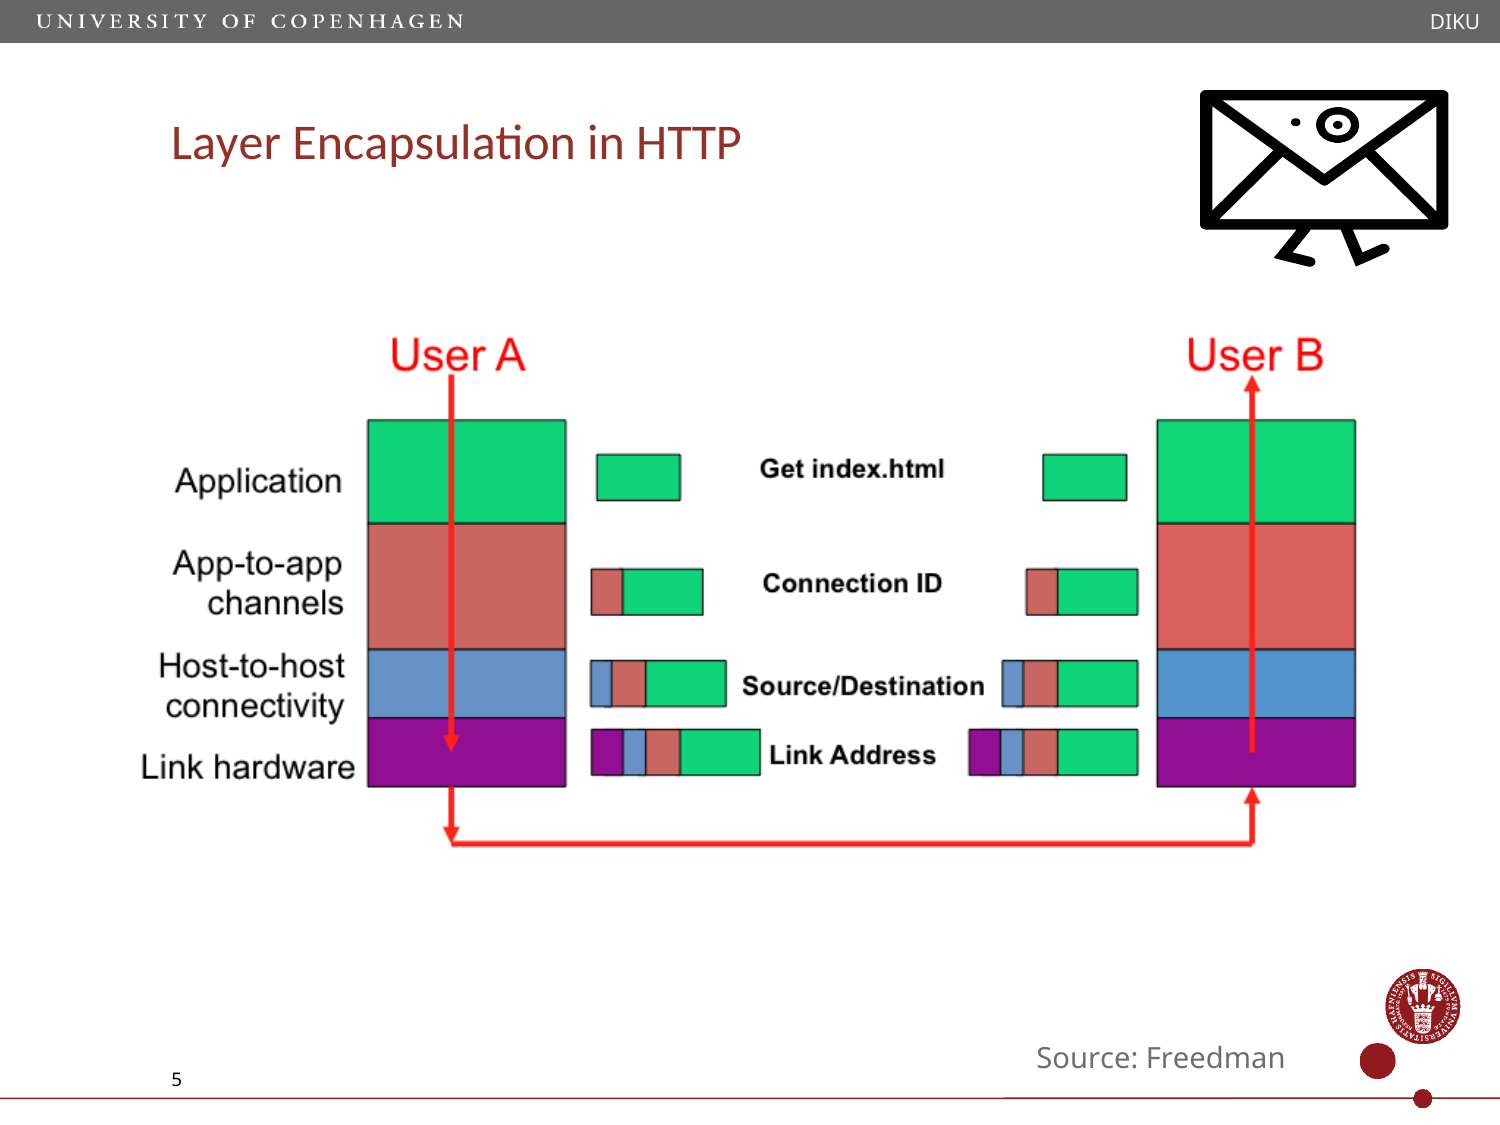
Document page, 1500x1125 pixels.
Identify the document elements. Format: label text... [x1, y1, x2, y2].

picture [0, 910, 1500, 1122]
text_box Source: Freedman [1021, 1031, 1341, 1083]
text_box DIKU [469, 0, 1495, 43]
picture [1200, 90, 1449, 268]
text_box Layer Encapsulation in HTTP [171, 75, 1329, 171]
picture [123, 318, 1377, 870]
text_box <number> [171, 1067, 522, 1092]
